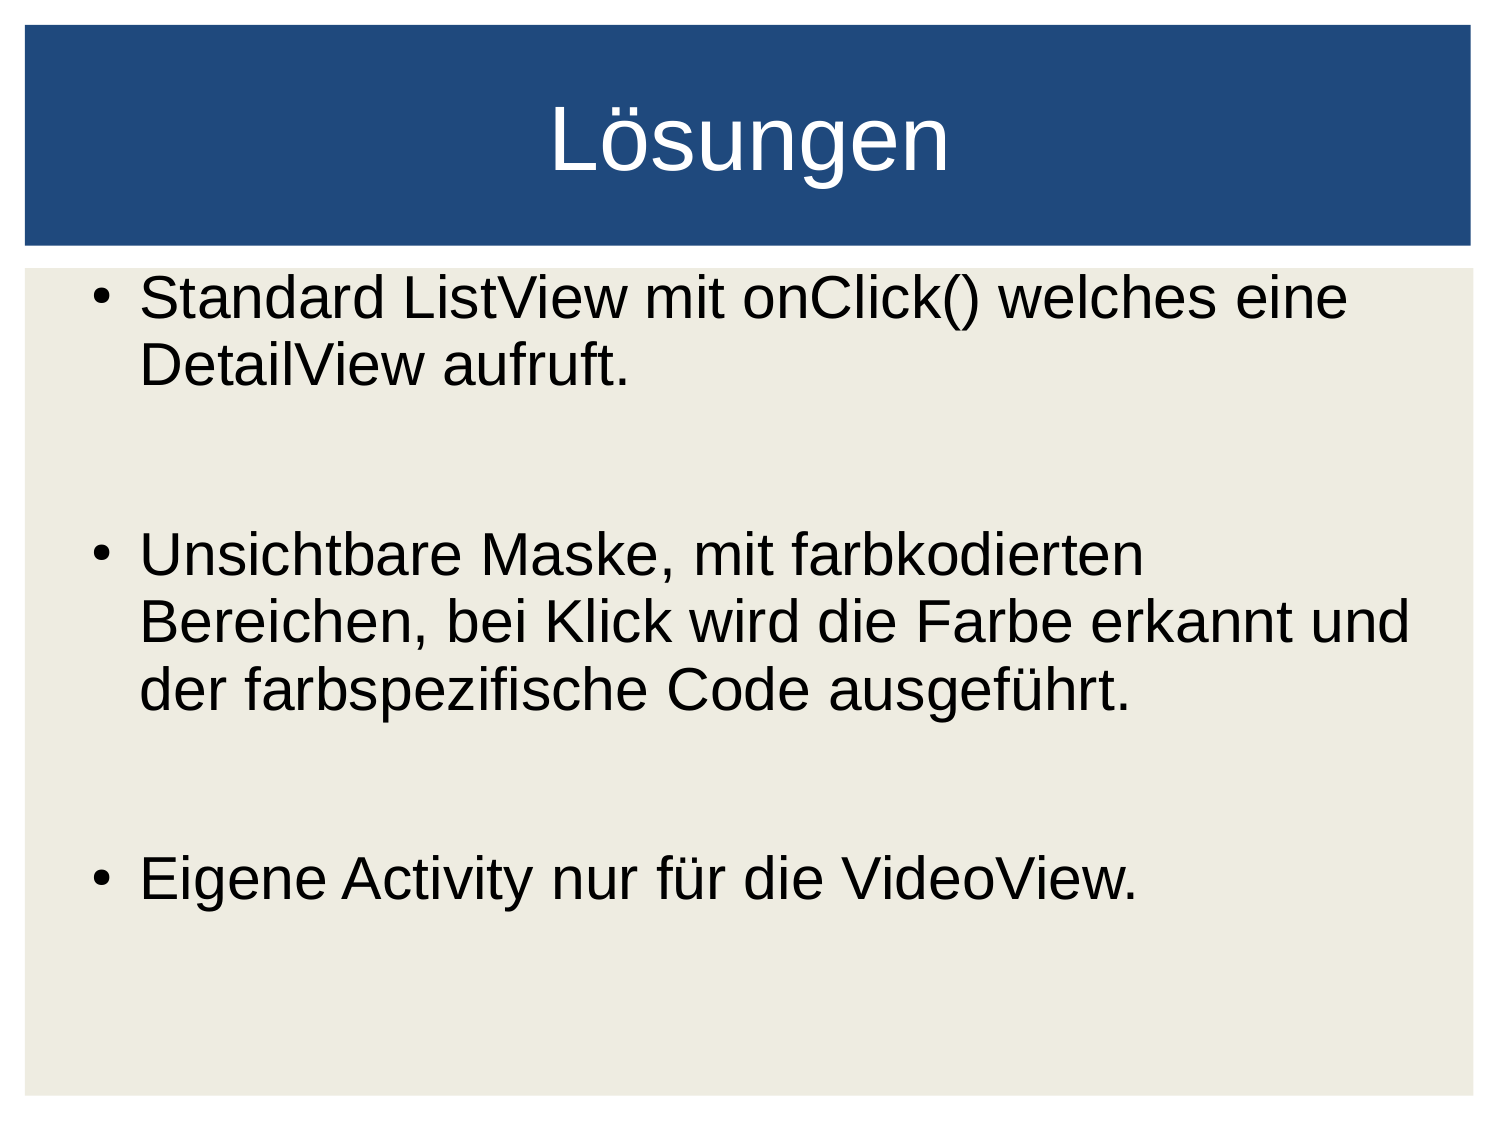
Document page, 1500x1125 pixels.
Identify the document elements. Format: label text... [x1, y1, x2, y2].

list Standard ListView mit onClick() welches eine DetailView aufruft. Unsichtbare Maske, mit farbkodierten Bereichen, bei Klick wird die Farbe erkannt und der farbspezifische Code ausgeführt. Eigene Activity nur für die VideoView. [75, 263, 1425, 916]
title Lösungen [75, 44, 1425, 233]
